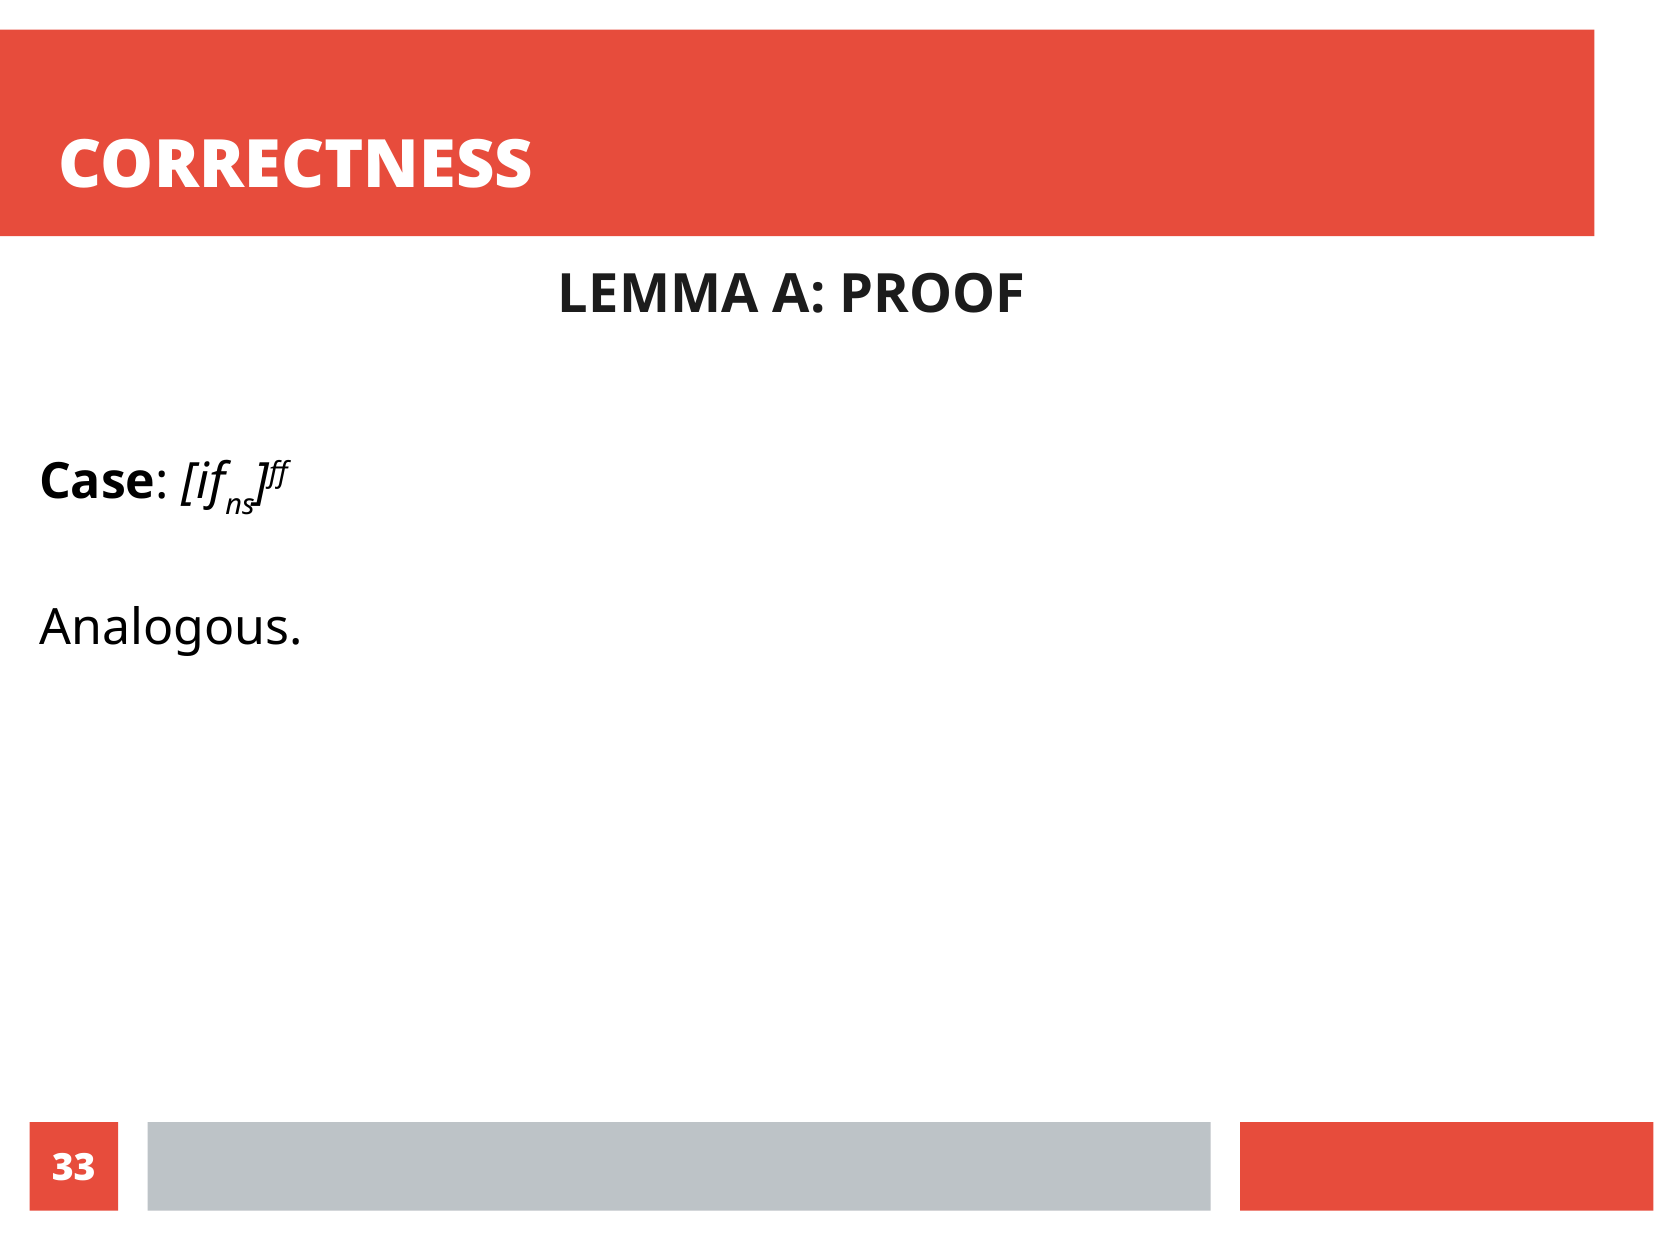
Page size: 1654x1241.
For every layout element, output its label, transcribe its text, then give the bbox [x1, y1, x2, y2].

list LEMMA A: PROOF Case: [ifns]ff Analogous. [39, 255, 1546, 1023]
title CORRECTNESS [59, 59, 1595, 207]
